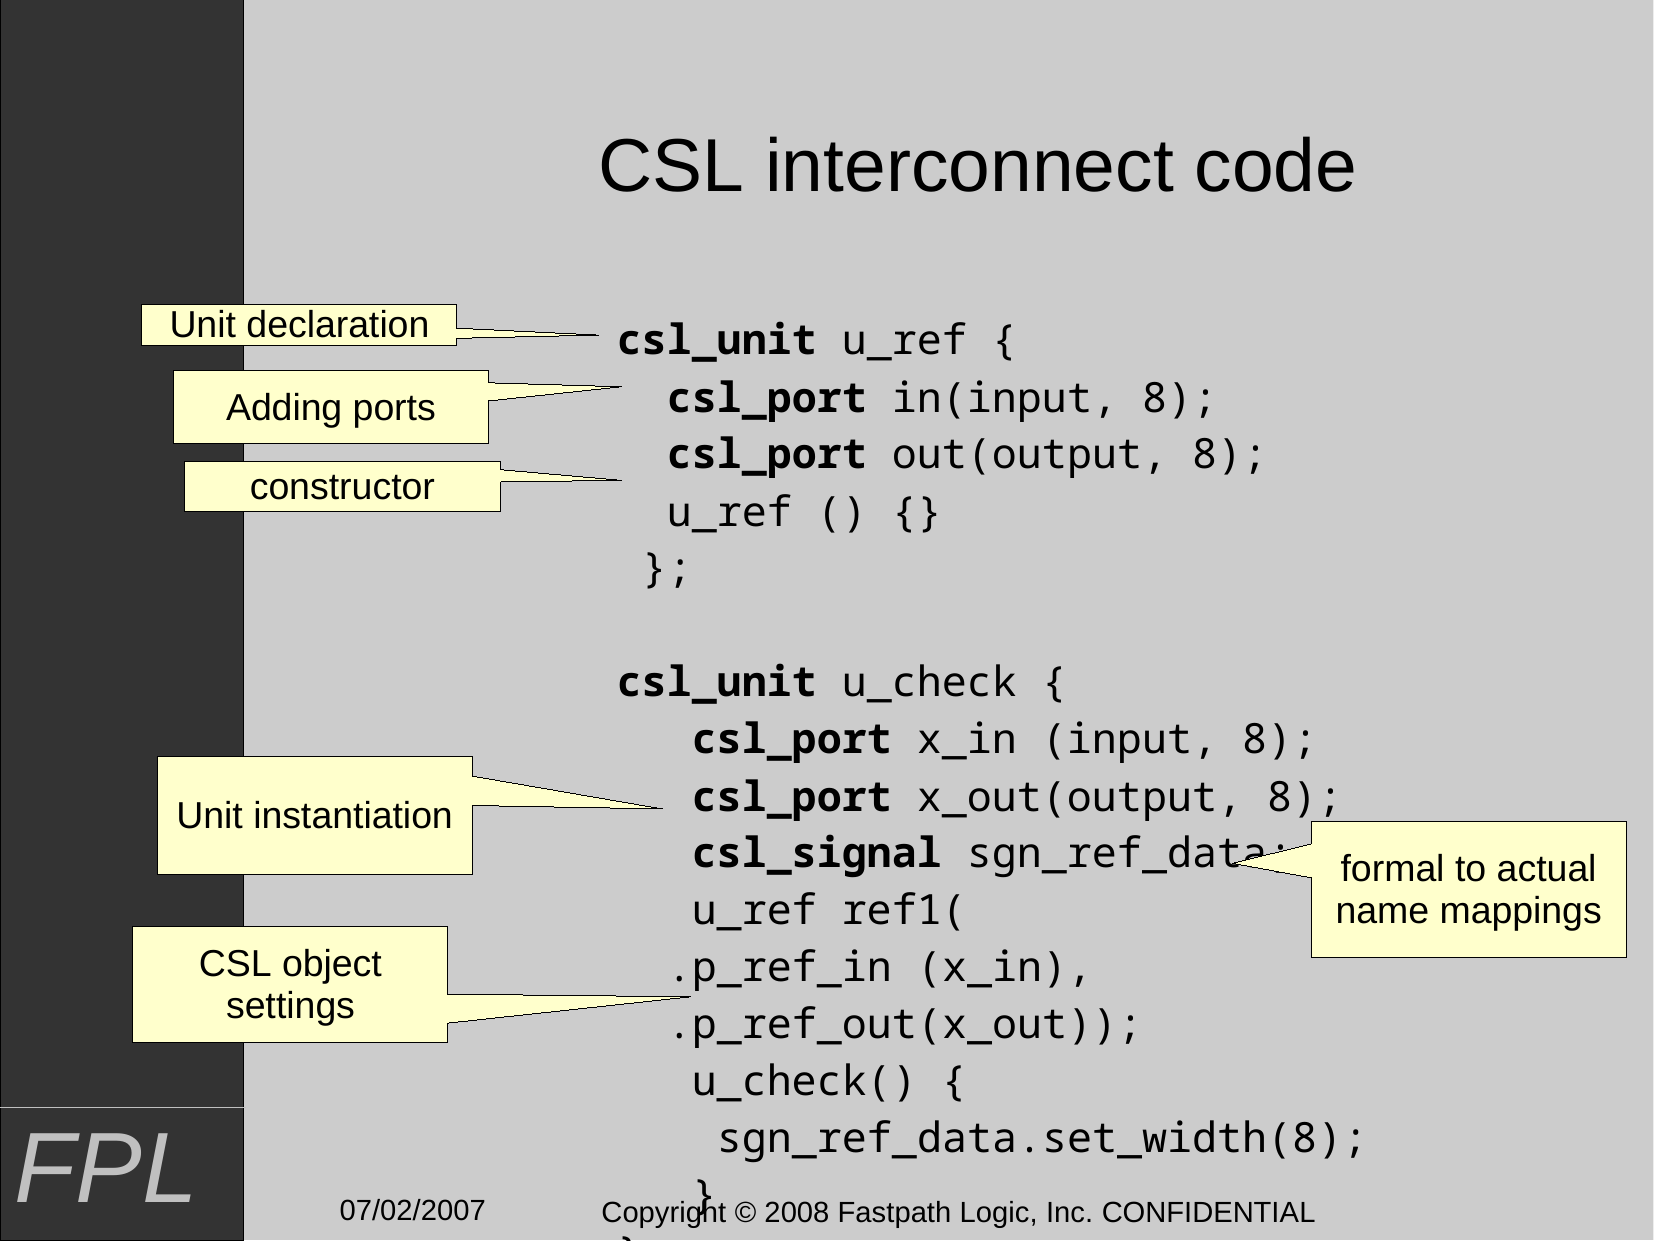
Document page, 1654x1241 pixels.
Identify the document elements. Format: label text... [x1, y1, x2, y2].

title CSL interconnect code [427, 57, 1530, 274]
text_box formal to actual name mappings [1232, 821, 1627, 958]
text_box Adding ports [173, 370, 622, 444]
text_box constructor [184, 461, 622, 512]
text_box Unit declaration [141, 304, 599, 346]
list csl_unit u_ref { csl_port in(input, 8); csl_port out(output, 8); u_ref () {} }; csl_unit u_check { csl_port x_in (input, 8); csl_port x_out(output, 8); csl_signal sgn_ref_data; u_ref ref1( .p_ref_in (x_in), .p_ref_out(x_out)); u_check() { sgn_ref_data.set_width(8); } }; [616, 310, 1565, 1120]
text_box CSL object settings [132, 926, 691, 1043]
text_box Unit instantiation [157, 756, 663, 875]
